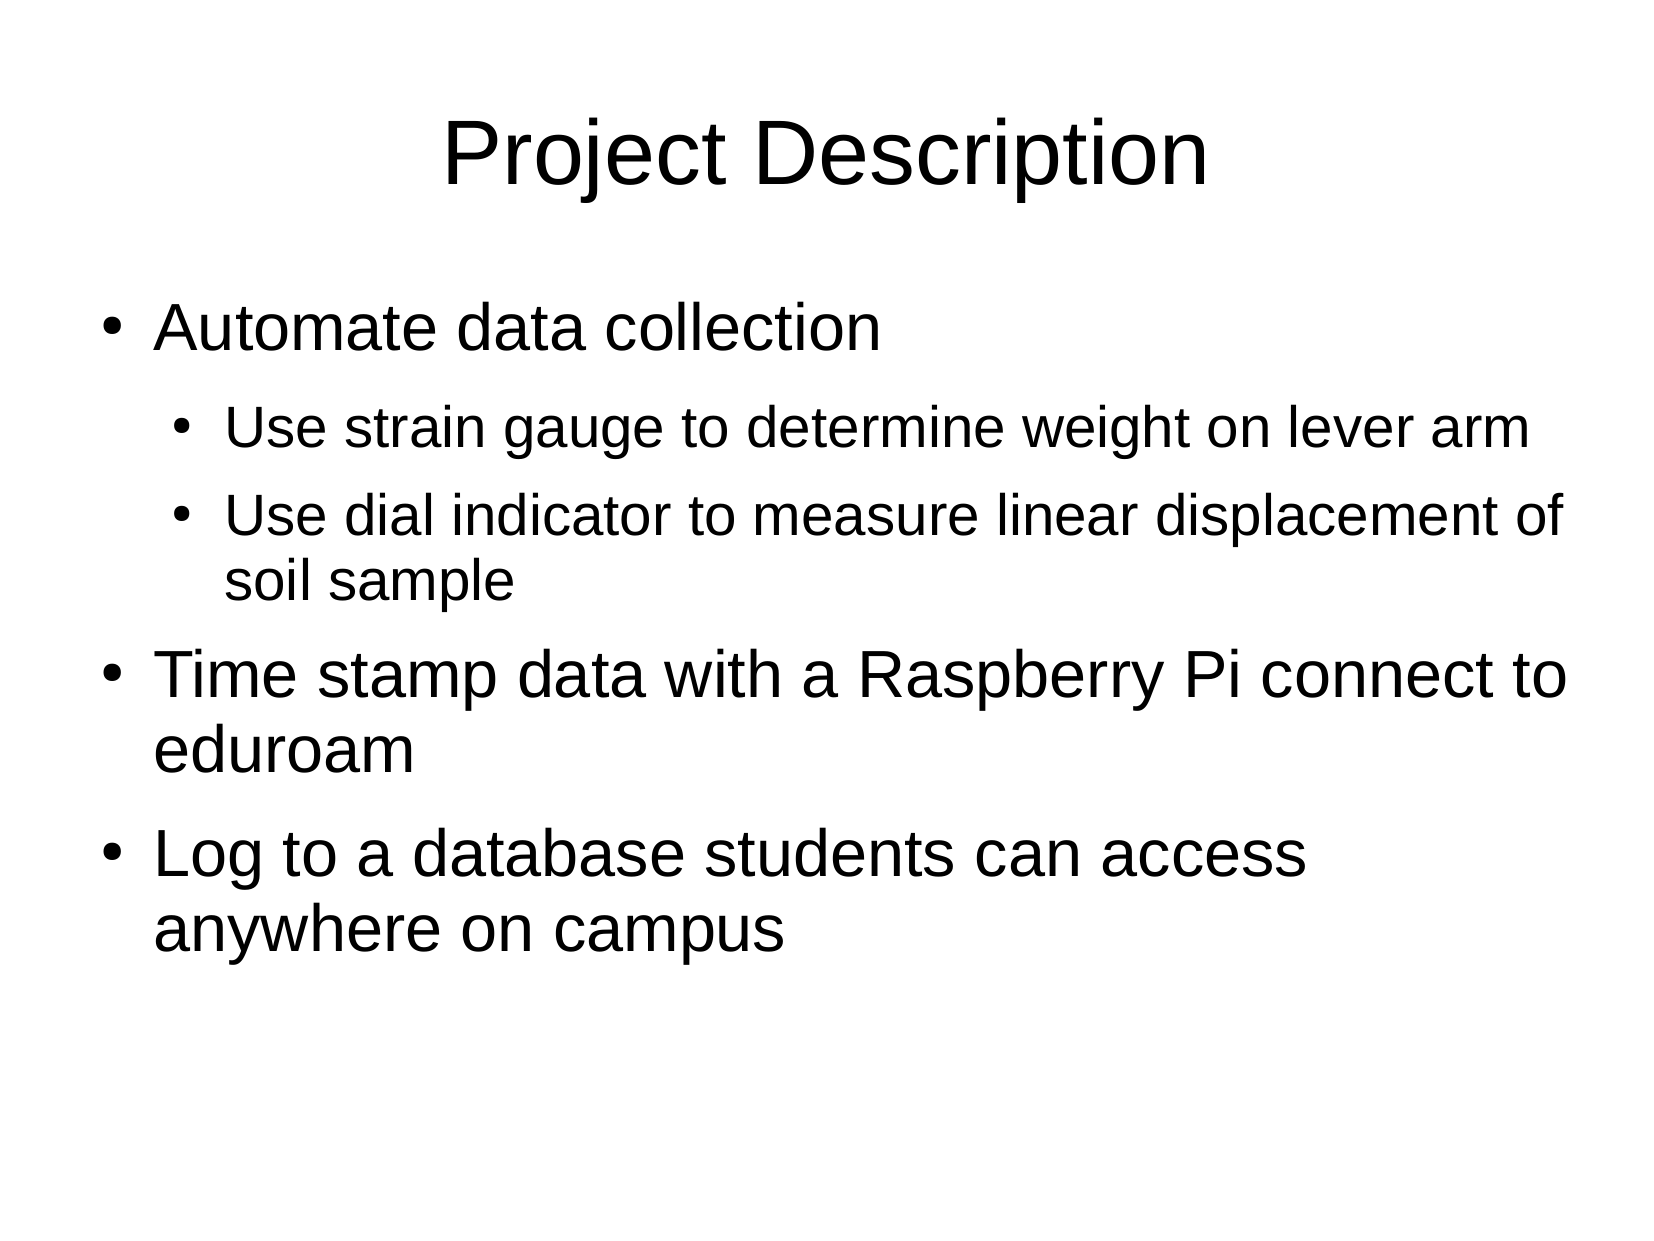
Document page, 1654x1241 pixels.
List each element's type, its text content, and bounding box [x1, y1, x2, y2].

list Automate data collection Use strain gauge to determine weight on lever arm Use dial indicator to measure linear displacement of soil sample Time stamp data with a Raspberry Pi connect to eduroam Log to a database students can access anywhere on campus [82, 290, 1571, 1010]
title Project Description [82, 49, 1571, 257]
